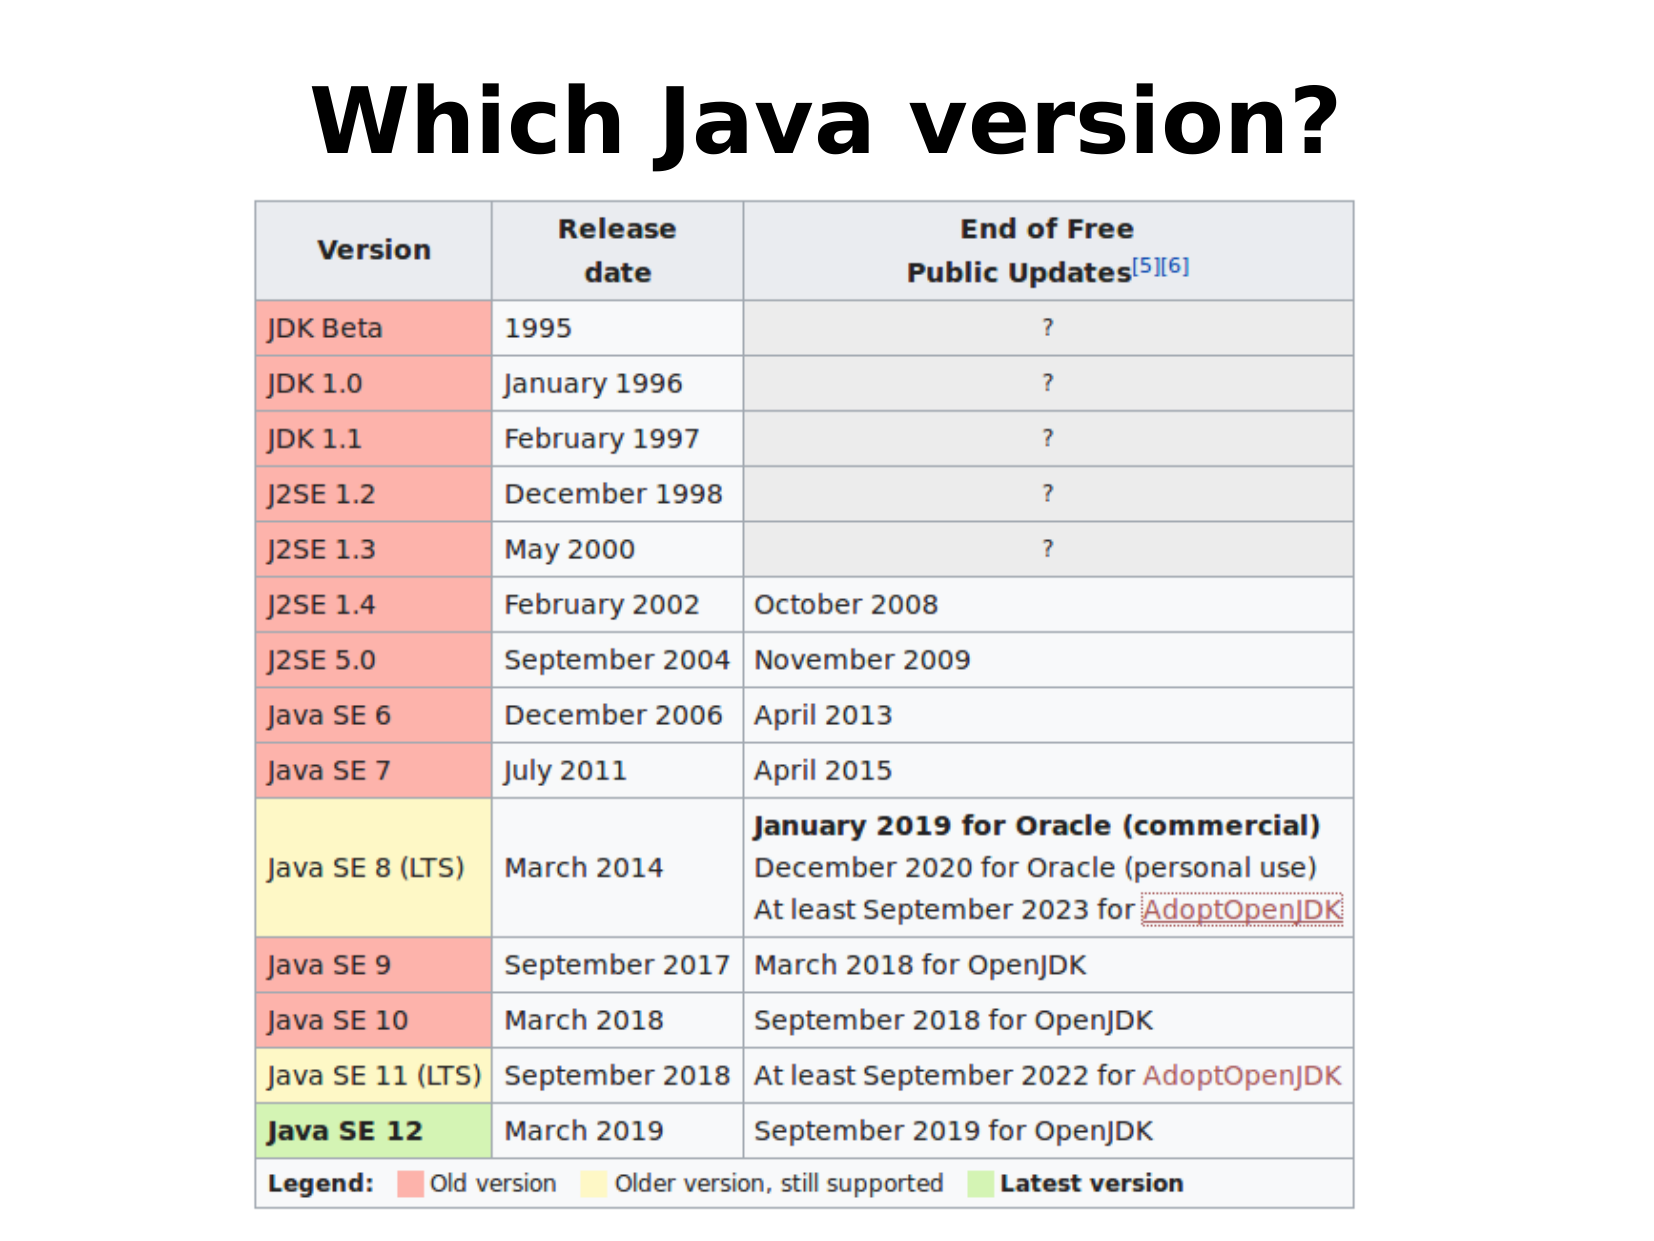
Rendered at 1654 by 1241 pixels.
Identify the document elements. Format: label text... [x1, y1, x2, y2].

title Which Java version? [82, 49, 1571, 196]
picture [251, 193, 1357, 1215]
